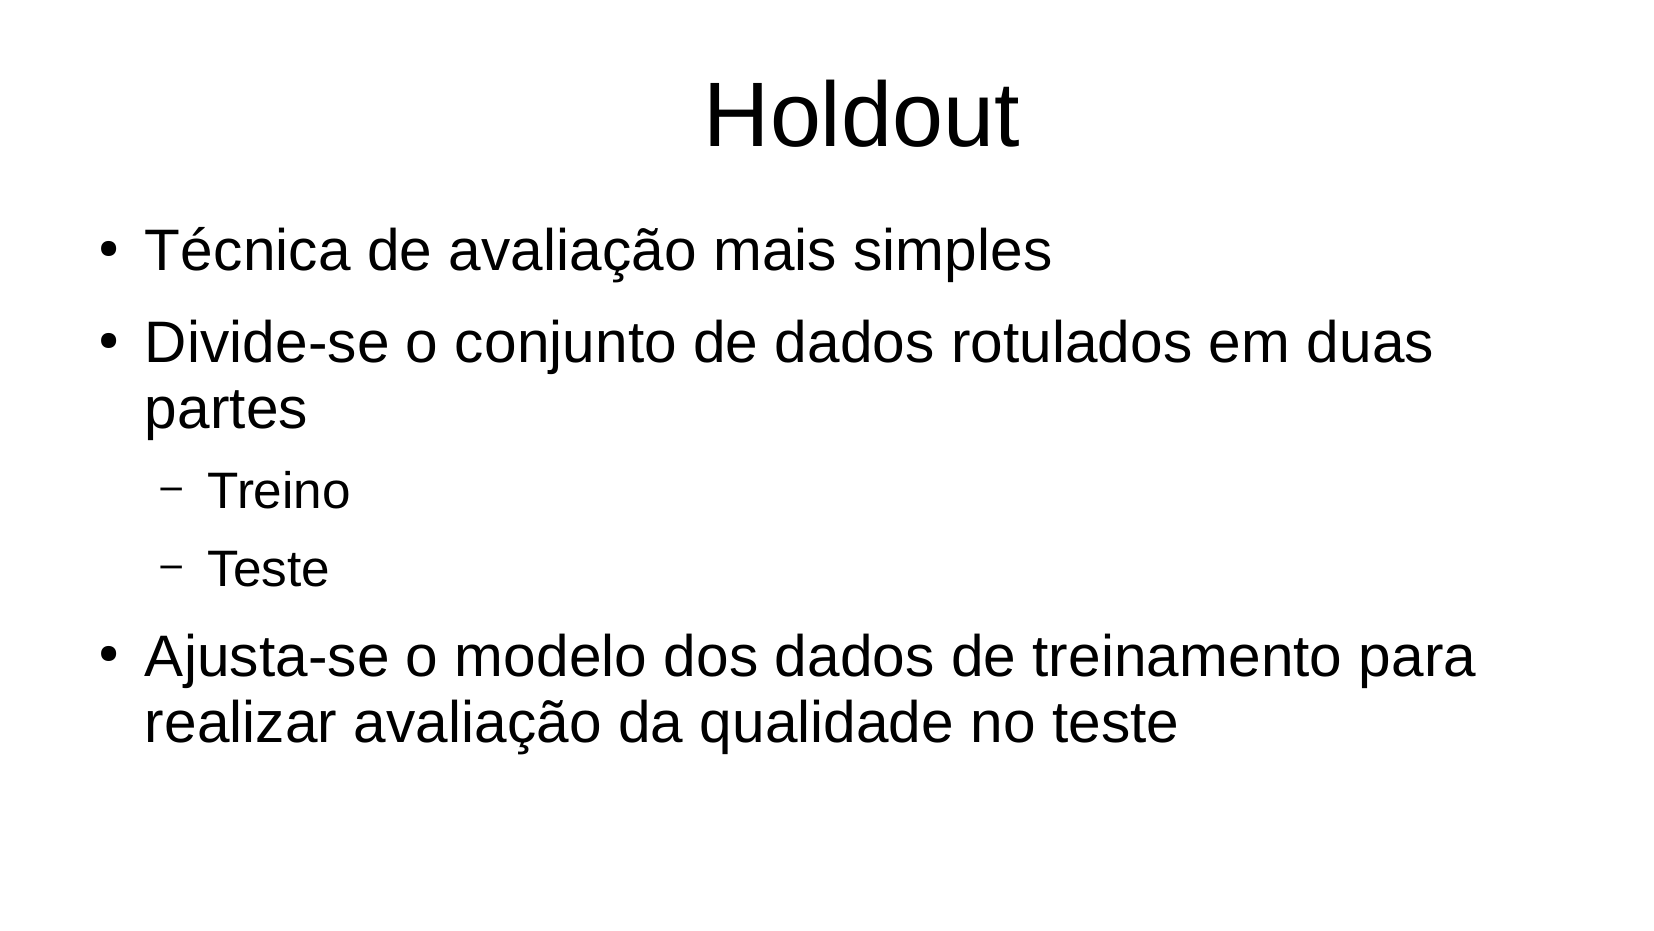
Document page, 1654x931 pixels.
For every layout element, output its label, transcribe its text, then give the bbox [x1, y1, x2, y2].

title Holdout [82, 37, 1571, 193]
list Técnica de avaliação mais simples Divide-se o conjunto de dados rotulados em duas partes Treino Teste Ajusta-se o modelo dos dados de treinamento para realizar avaliação da qualidade no teste [82, 217, 1571, 758]
